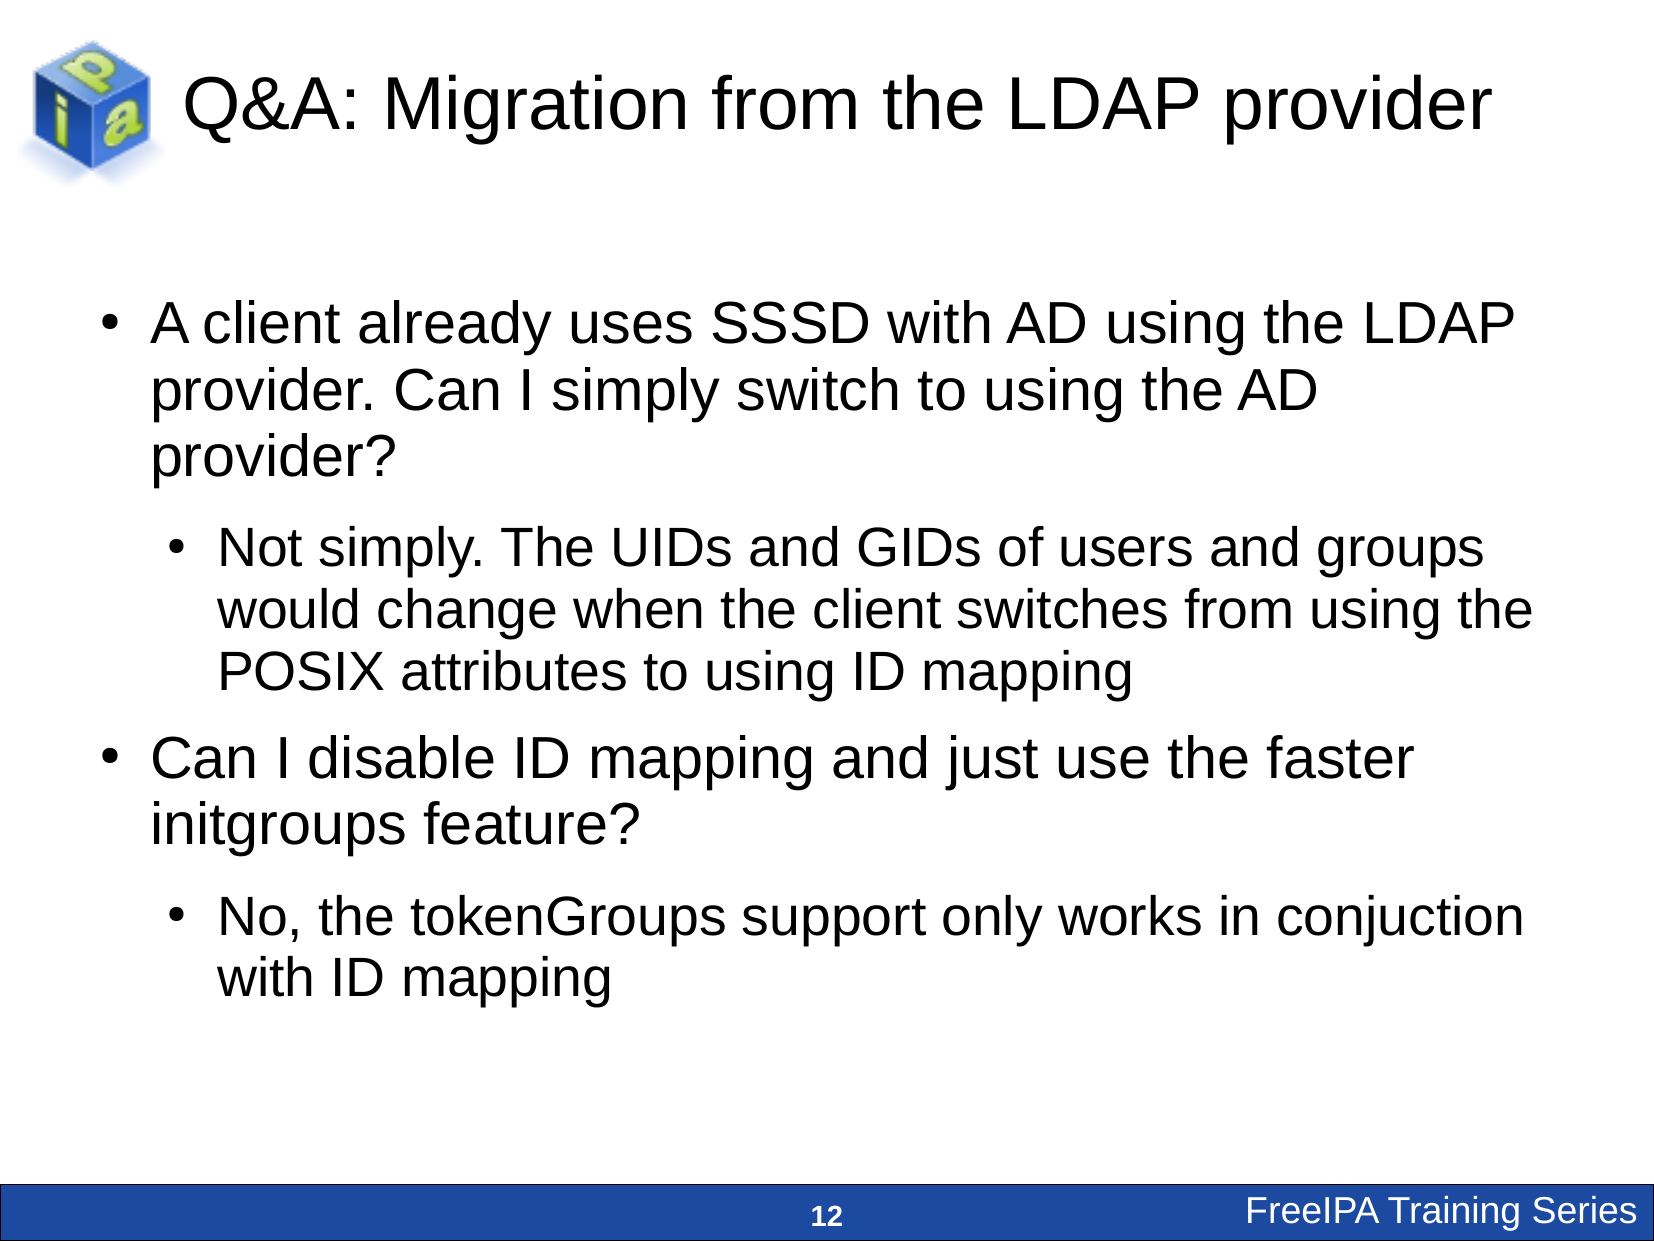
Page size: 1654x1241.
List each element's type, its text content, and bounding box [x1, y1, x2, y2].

list A client already uses SSSD with AD using the LDAP provider. Can I simply switch to using the AD provider? Not simply. The UIDs and GIDs of users and groups would change when the client switches from using the POSIX attributes to using ID mapping Can I disable ID mapping and just use the faster initgroups feature? No, the tokenGroups support only works in conjuction with ID mapping [82, 290, 1571, 1010]
title Q&A: Migration from the LDAP provider [182, 1, 1579, 207]
picture [17, 34, 165, 193]
